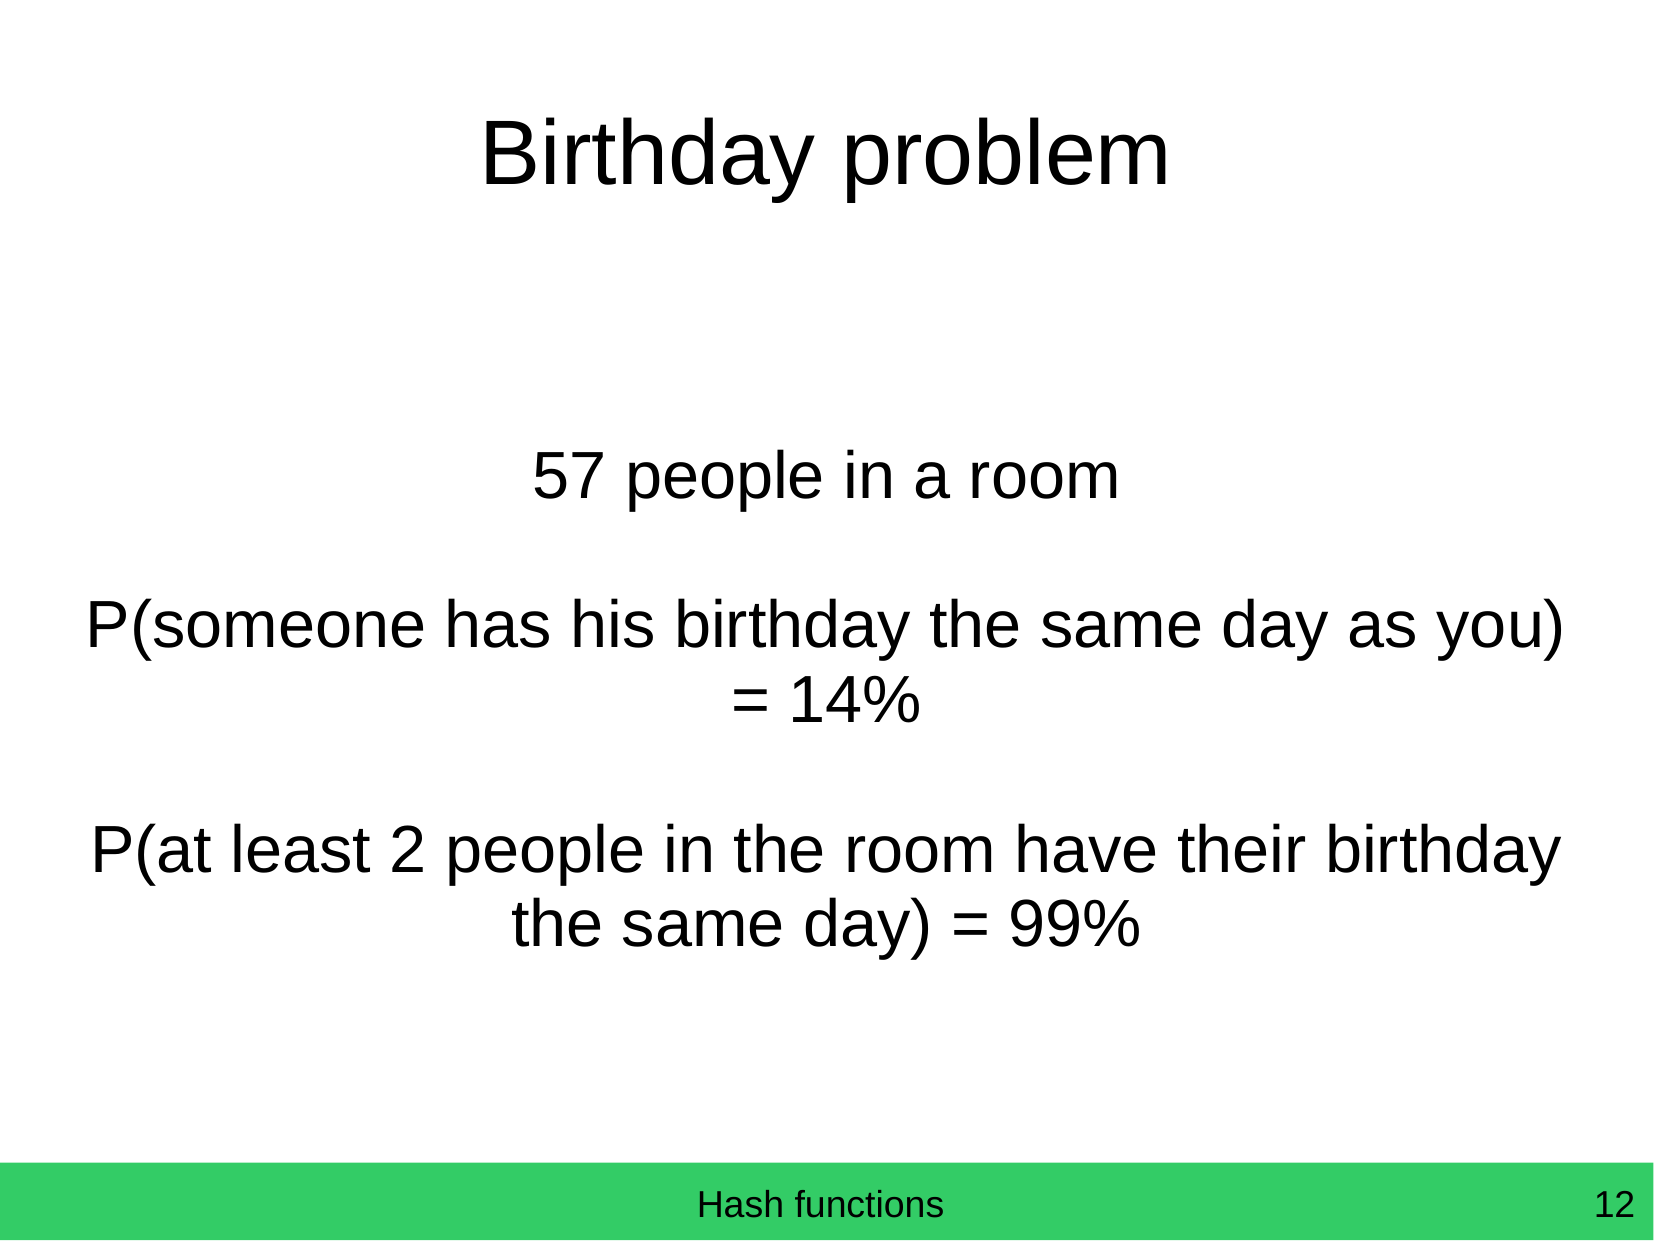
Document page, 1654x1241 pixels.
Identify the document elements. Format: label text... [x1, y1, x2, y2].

title Birthday problem [82, 49, 1571, 257]
subtitle 57 people in a room P(someone has his birthday the same day as you) = 14% P(at least 2 people in the room have their birthday the same day) = 99% [82, 297, 1571, 1102]
